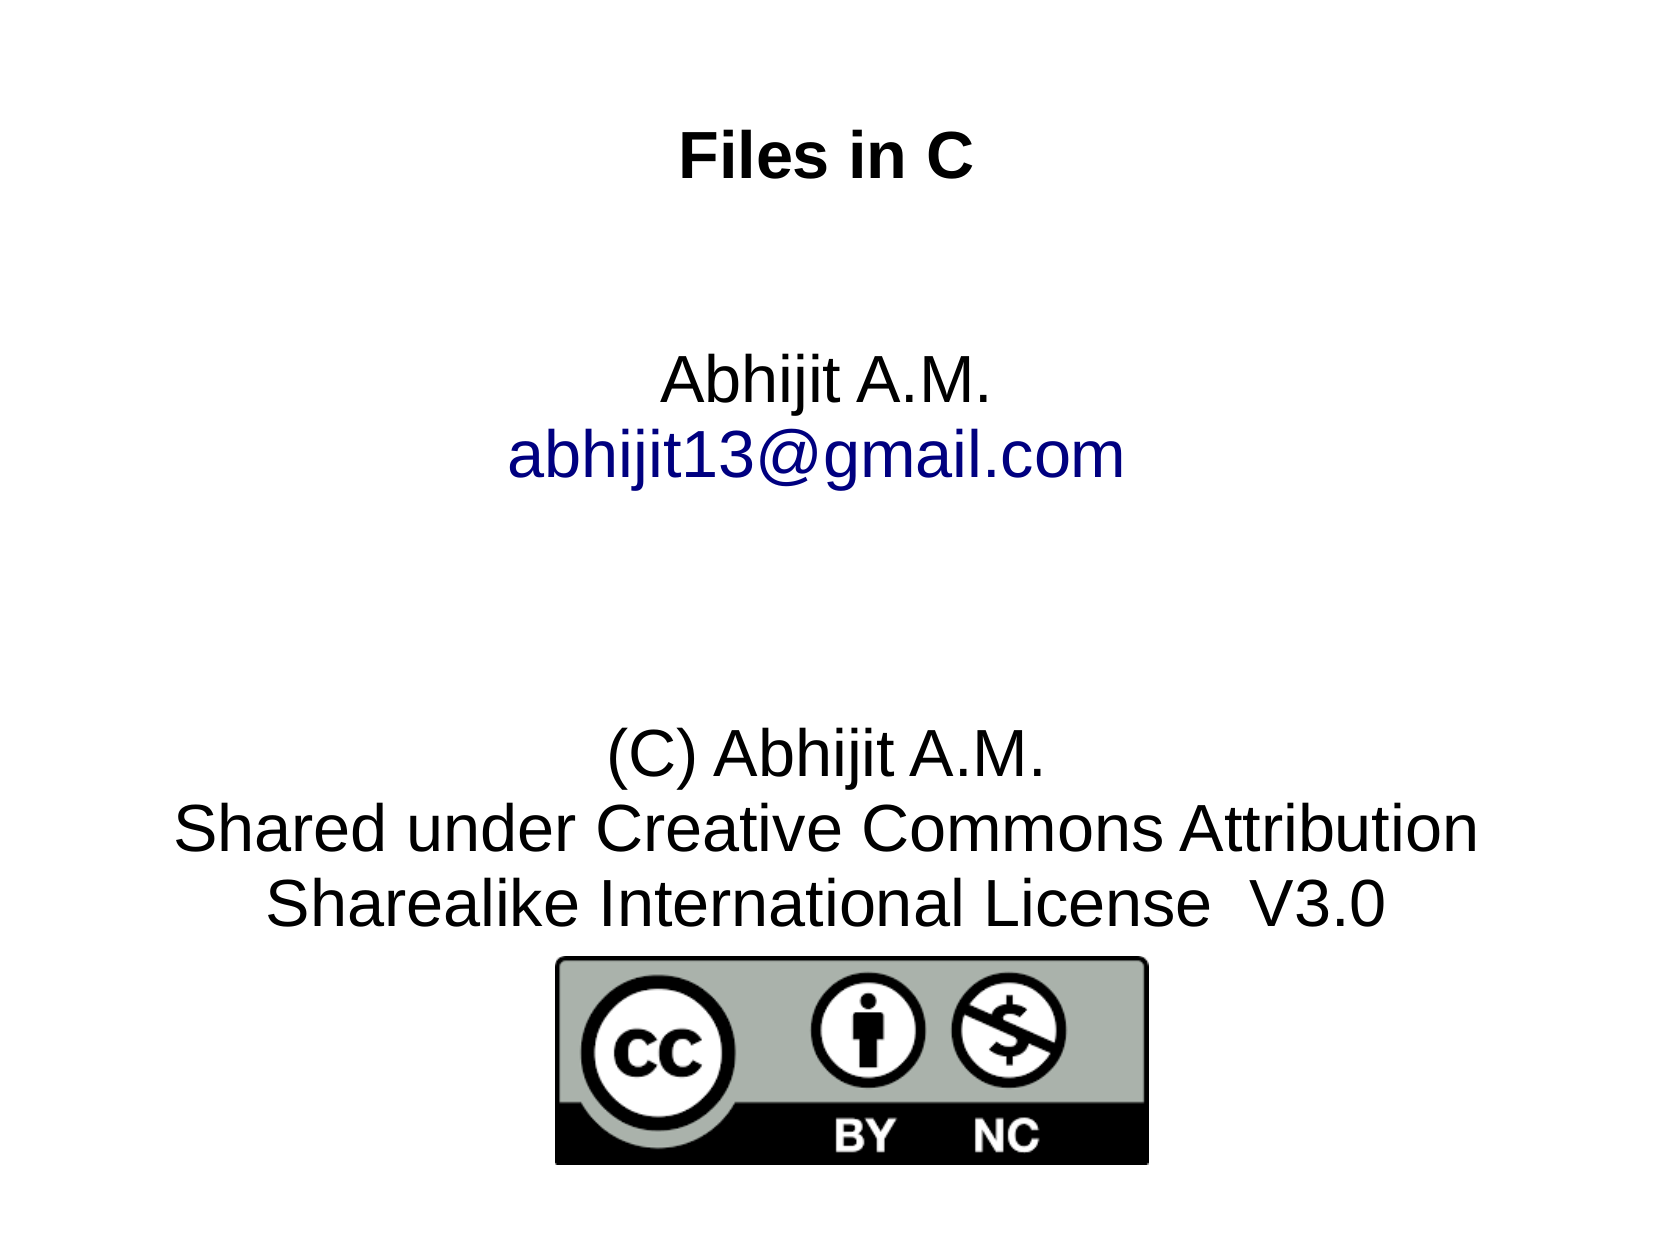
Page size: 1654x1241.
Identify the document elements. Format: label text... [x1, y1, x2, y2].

picture [555, 956, 1149, 1165]
subtitle Files in C Abhijit A.M. abhijit13@gmail.com (C) Abhijit A.M. Shared under Creative Commons Attribution Sharealike International License V3.0 [82, 49, 1571, 1010]
